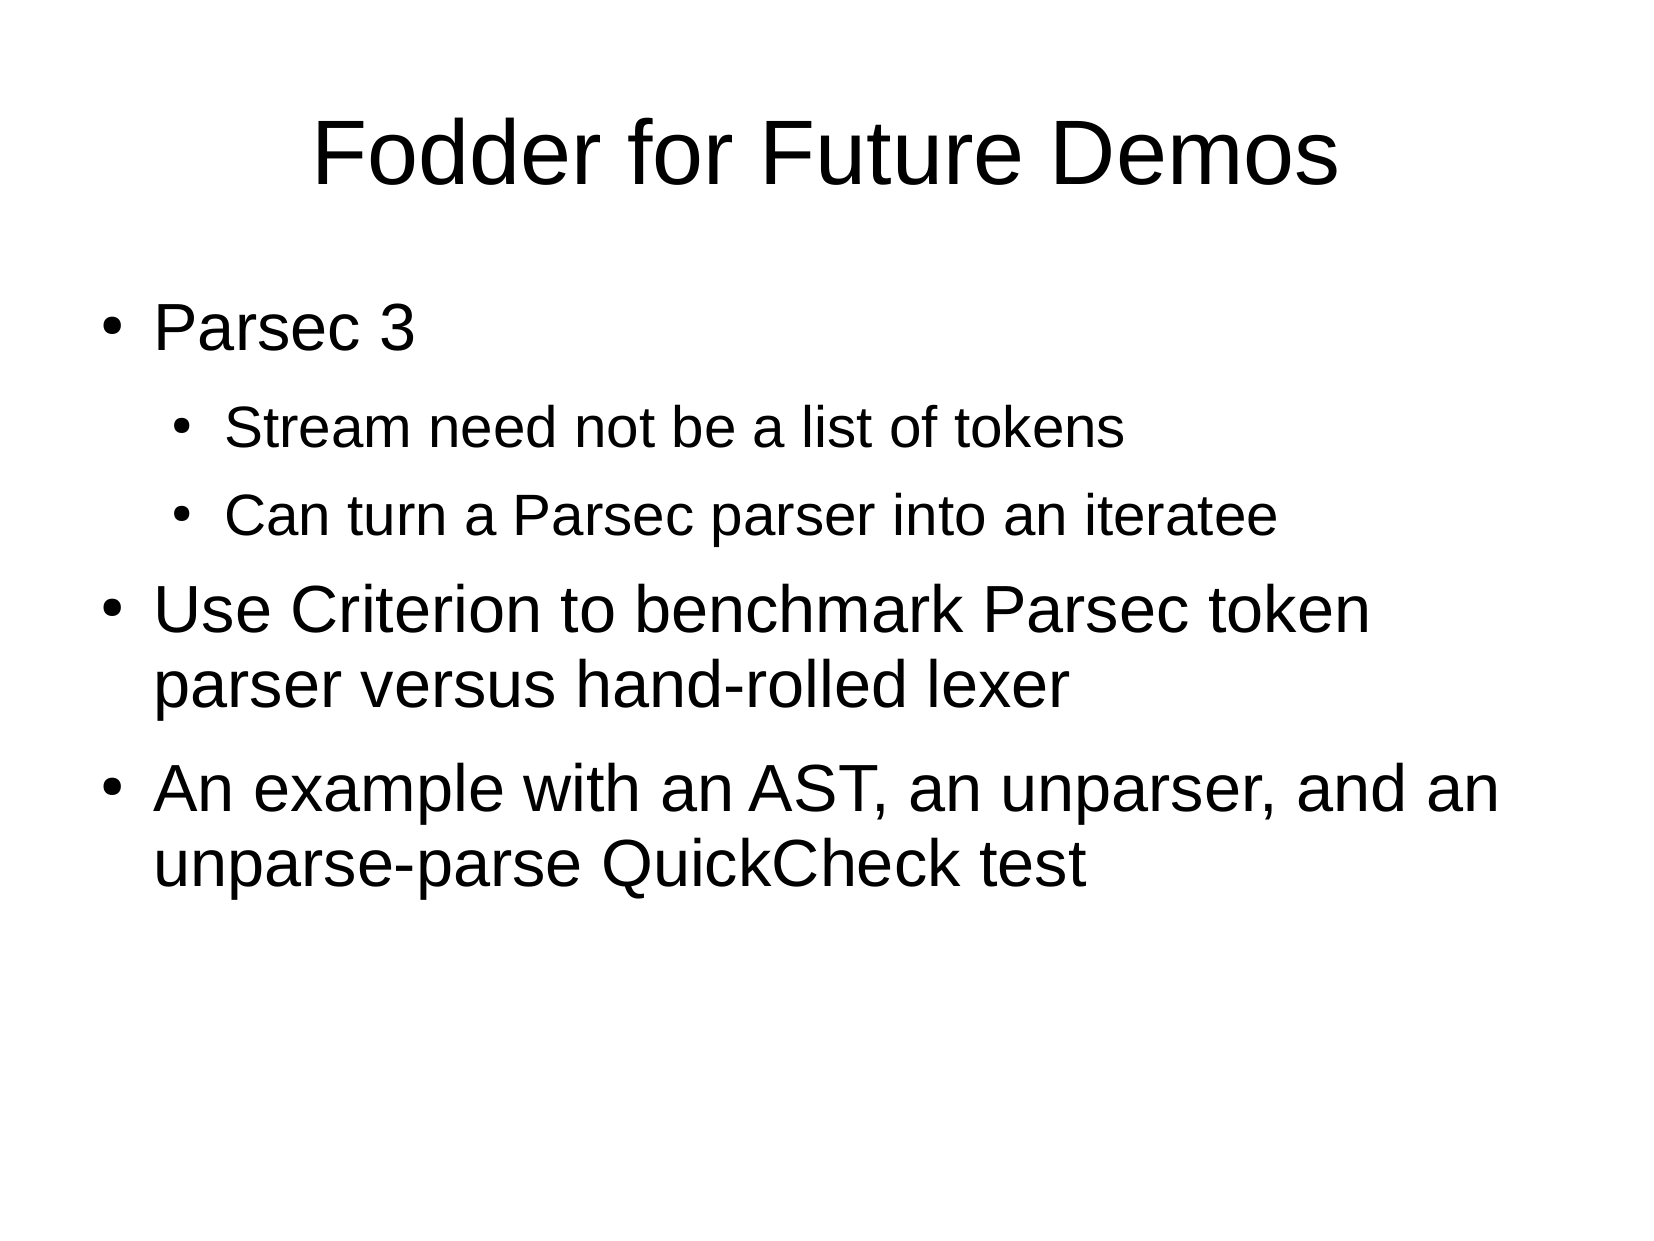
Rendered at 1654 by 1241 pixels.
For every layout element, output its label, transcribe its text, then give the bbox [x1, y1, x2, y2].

title Fodder for Future Demos [82, 56, 1571, 250]
list Parsec 3 Stream need not be a list of tokens Can turn a Parsec parser into an iteratee Use Criterion to benchmark Parsec token parser versus hand-rolled lexer An example with an AST, an unparser, and an unparse-parse QuickCheck test [82, 290, 1571, 1109]
